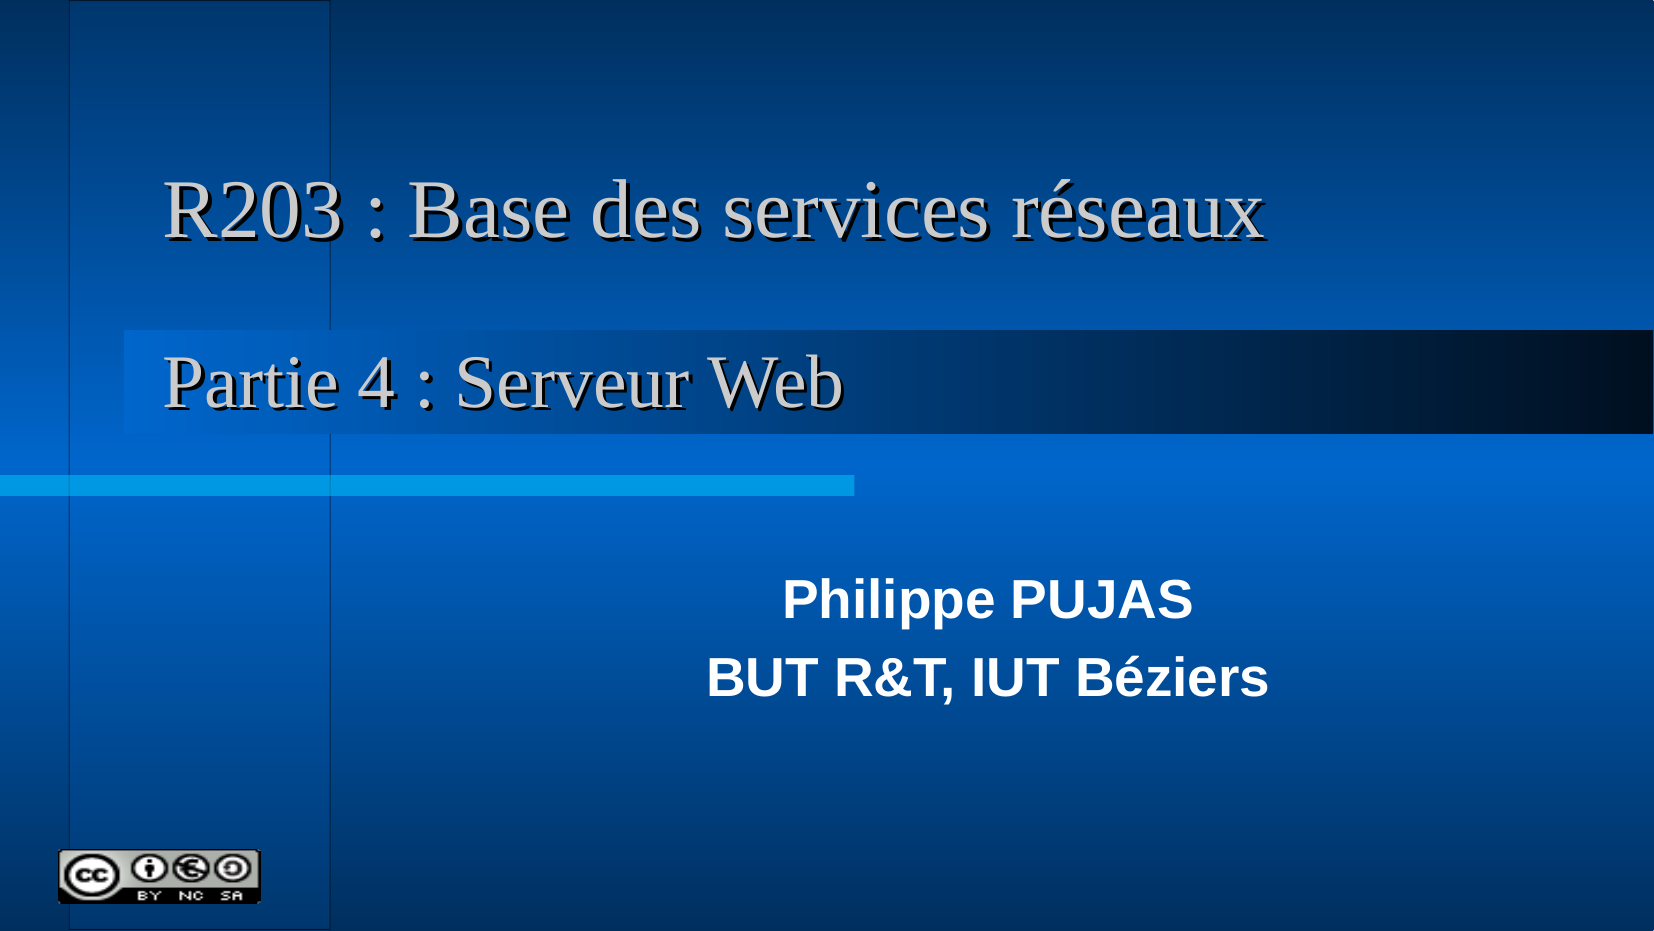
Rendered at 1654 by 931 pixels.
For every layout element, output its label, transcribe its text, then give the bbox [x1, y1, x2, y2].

title R203 : Base des services réseaux Partie 4 : Serveur Web [147, 5, 1554, 582]
subtitle Philippe PUJAS BUT R&T, IUT Béziers [372, 561, 1530, 800]
picture [58, 849, 261, 904]
